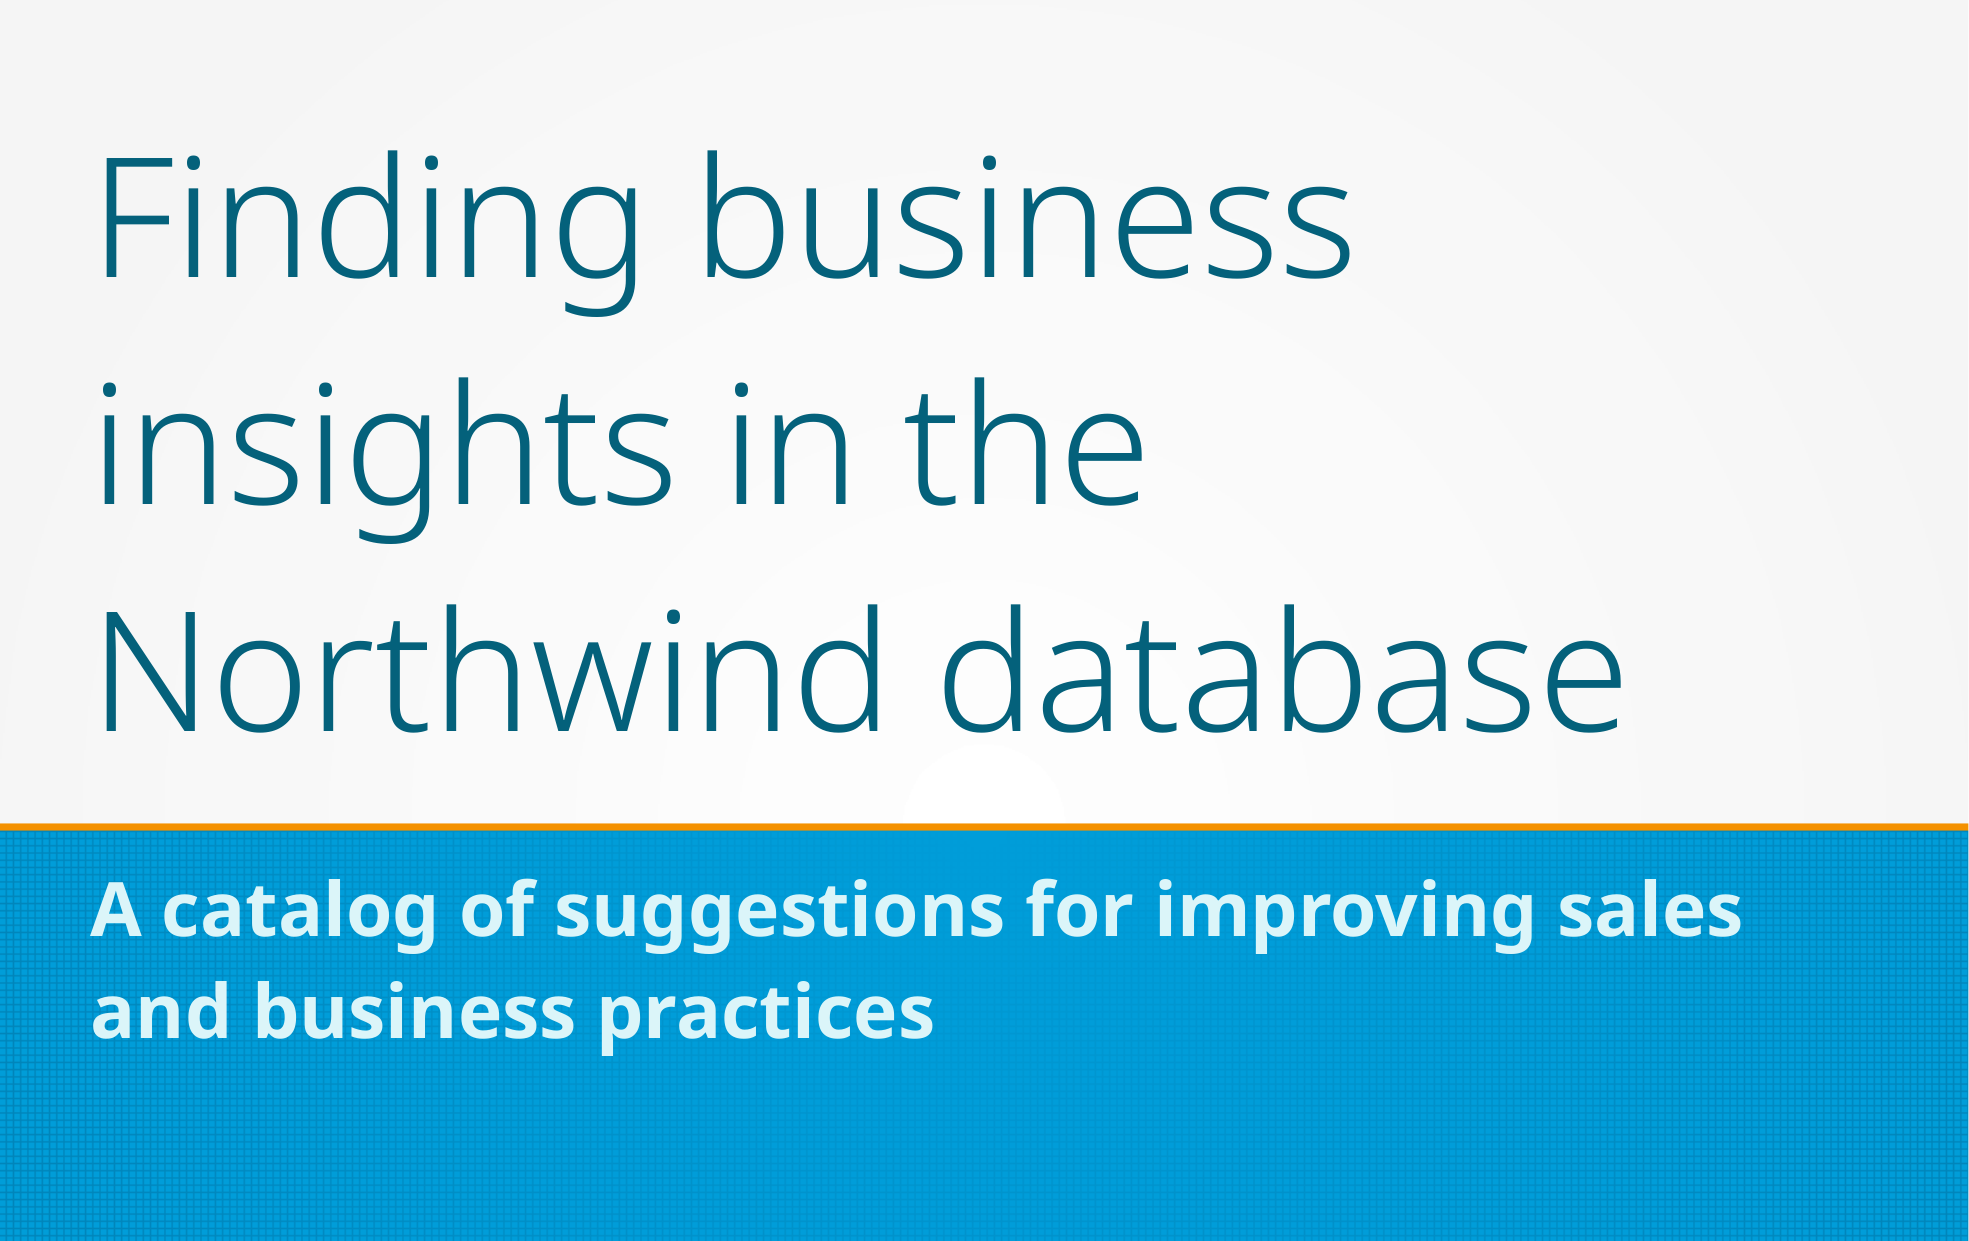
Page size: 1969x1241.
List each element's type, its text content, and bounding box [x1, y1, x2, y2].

subtitle A catalog of suggestions for improving sales and business practices [90, 855, 1861, 1111]
picture [0, 0, 1969, 830]
title Finding business insights in the Northwind database [90, 49, 1862, 781]
